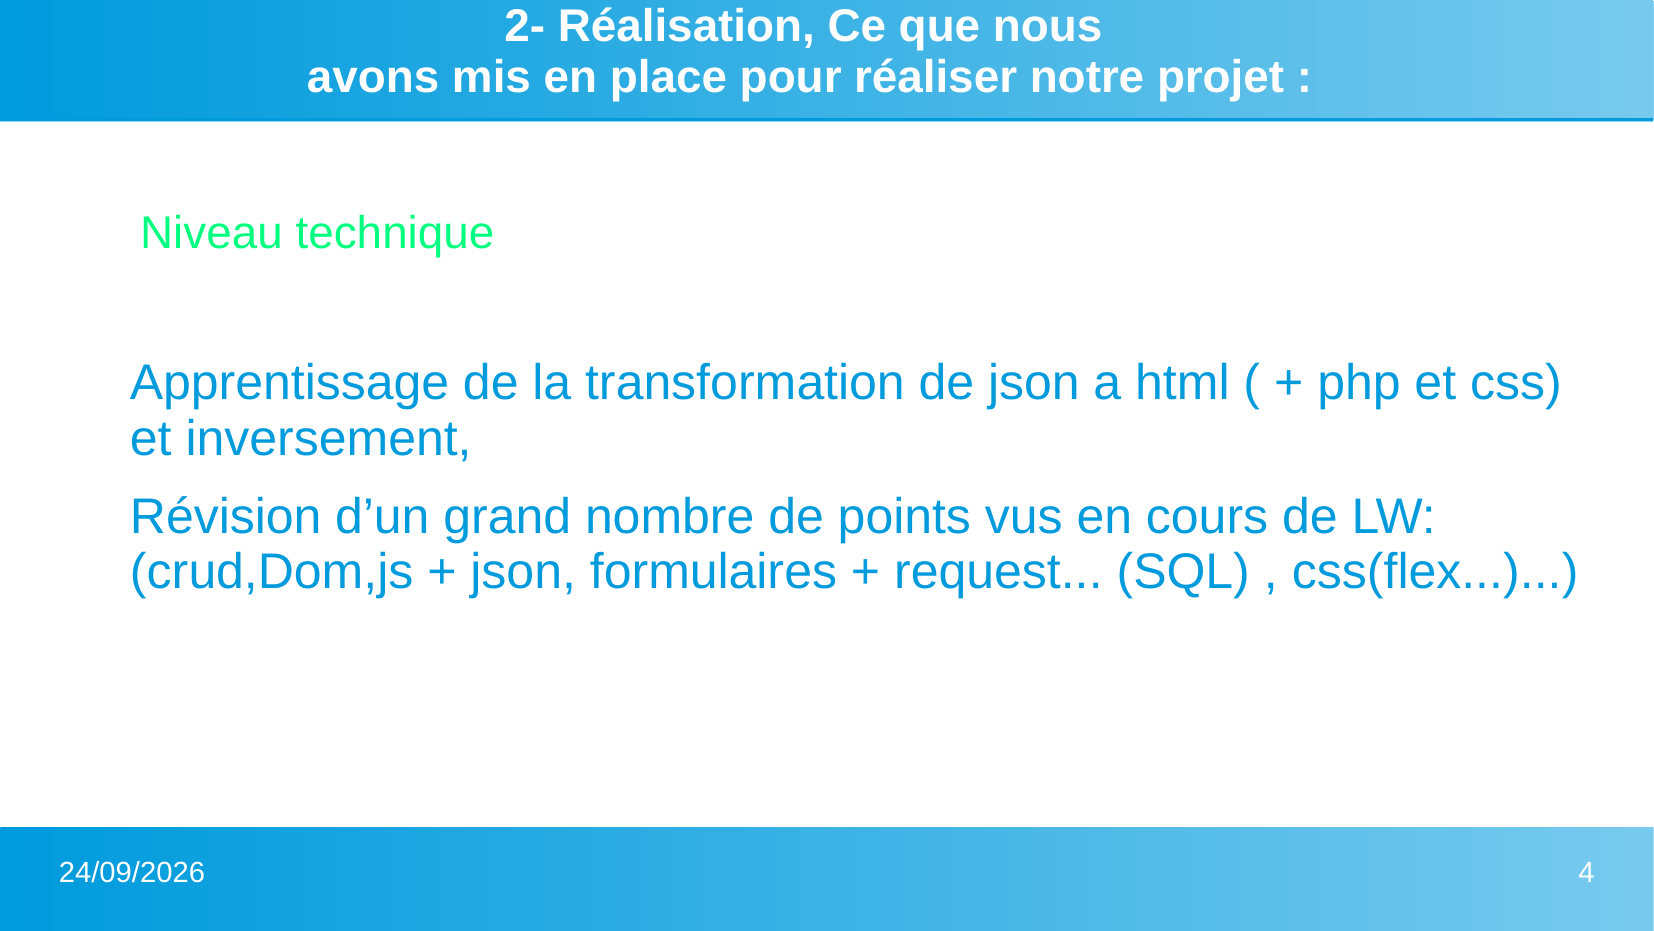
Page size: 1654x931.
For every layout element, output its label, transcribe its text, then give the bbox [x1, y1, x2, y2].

title 2- Réalisation, Ce que nous avons mis en place pour réaliser notre projet : [42, 0, 1578, 103]
title Niveau technique [53, 193, 582, 272]
list Apprentissage de la transformation de json a html ( + php et css) et inversement, Révision d’un grand nombre de points vus en cours de LW: (crud,Dom,js + json, formulaires + request... (SQL) , css(flex...)...) [59, 354, 1595, 931]
